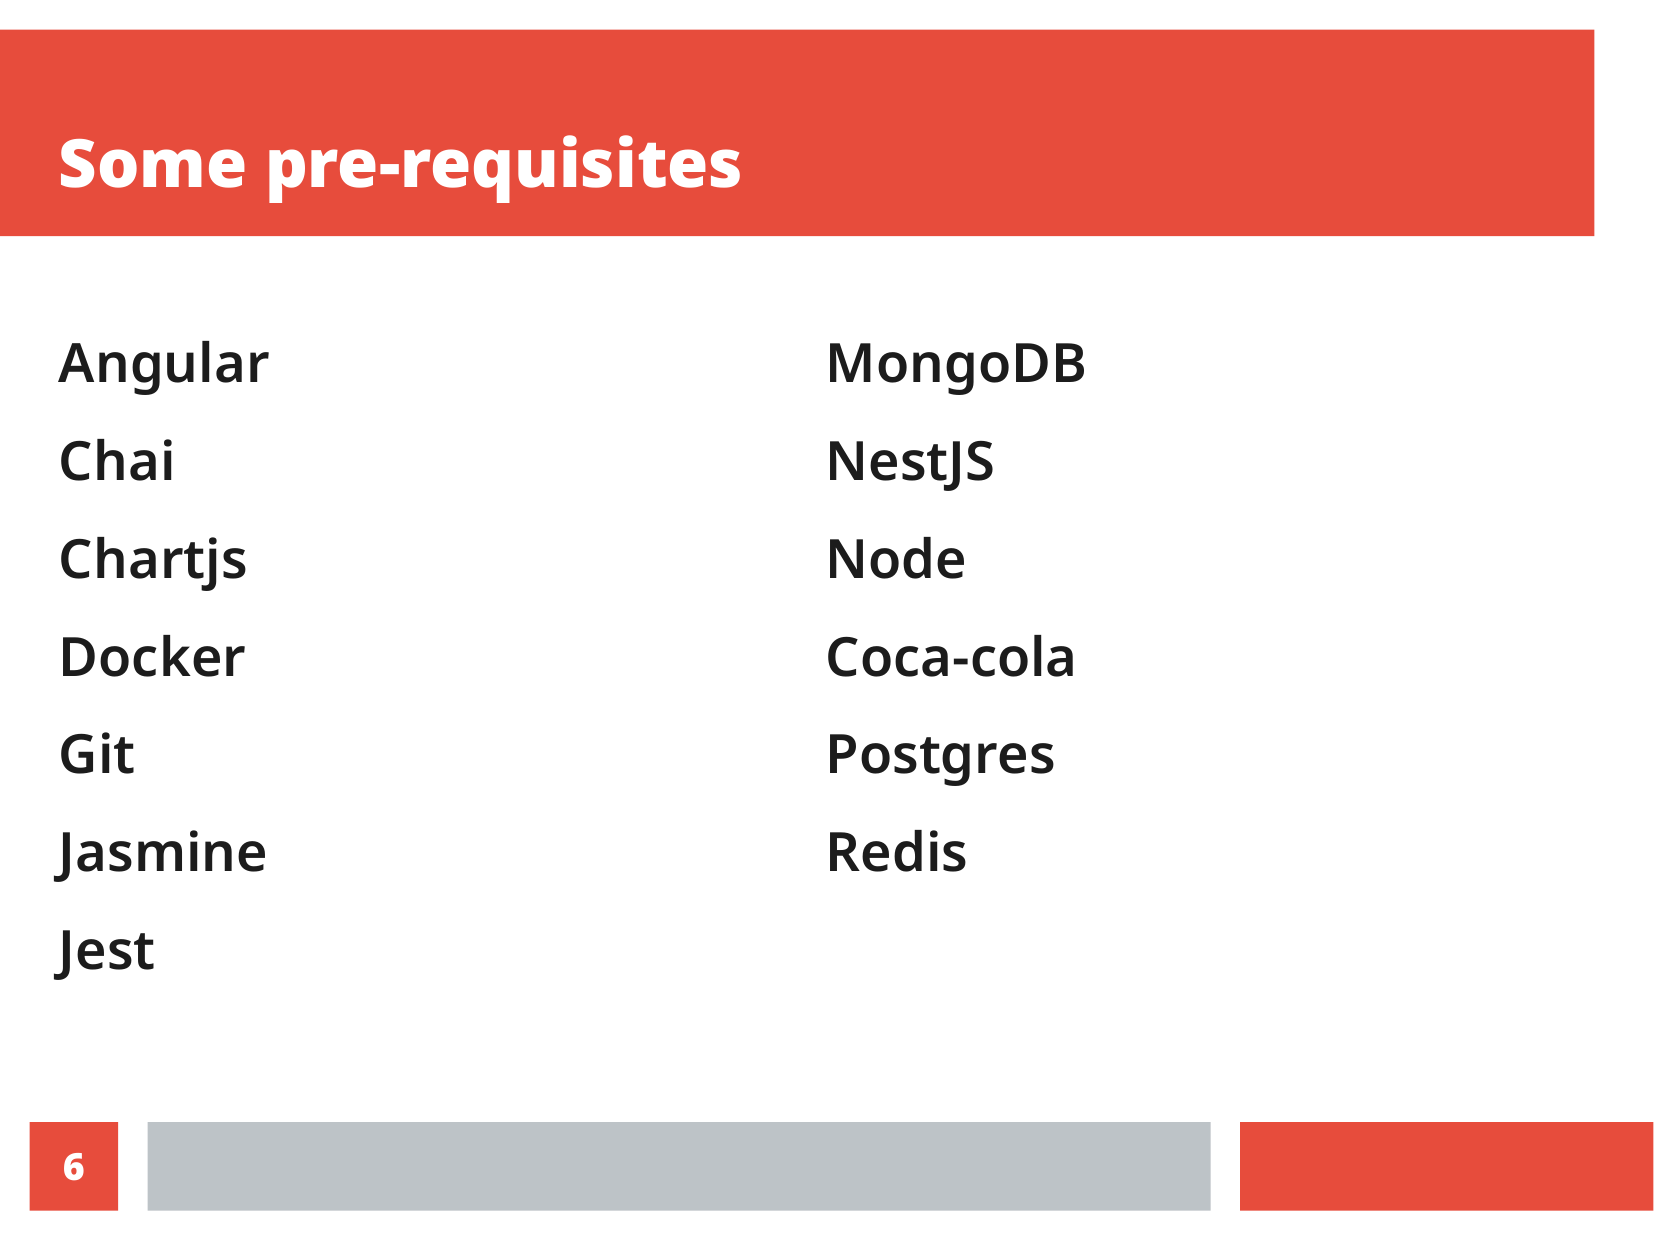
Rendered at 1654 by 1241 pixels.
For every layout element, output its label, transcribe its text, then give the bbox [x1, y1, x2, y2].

list Angular Chai Chartjs Docker Git Jasmine Jest [59, 324, 811, 1093]
title Some pre-requisites [59, 59, 1595, 207]
list MongoDB NestJS Node Coca-cola Postgres Redis [825, 324, 1577, 1093]
